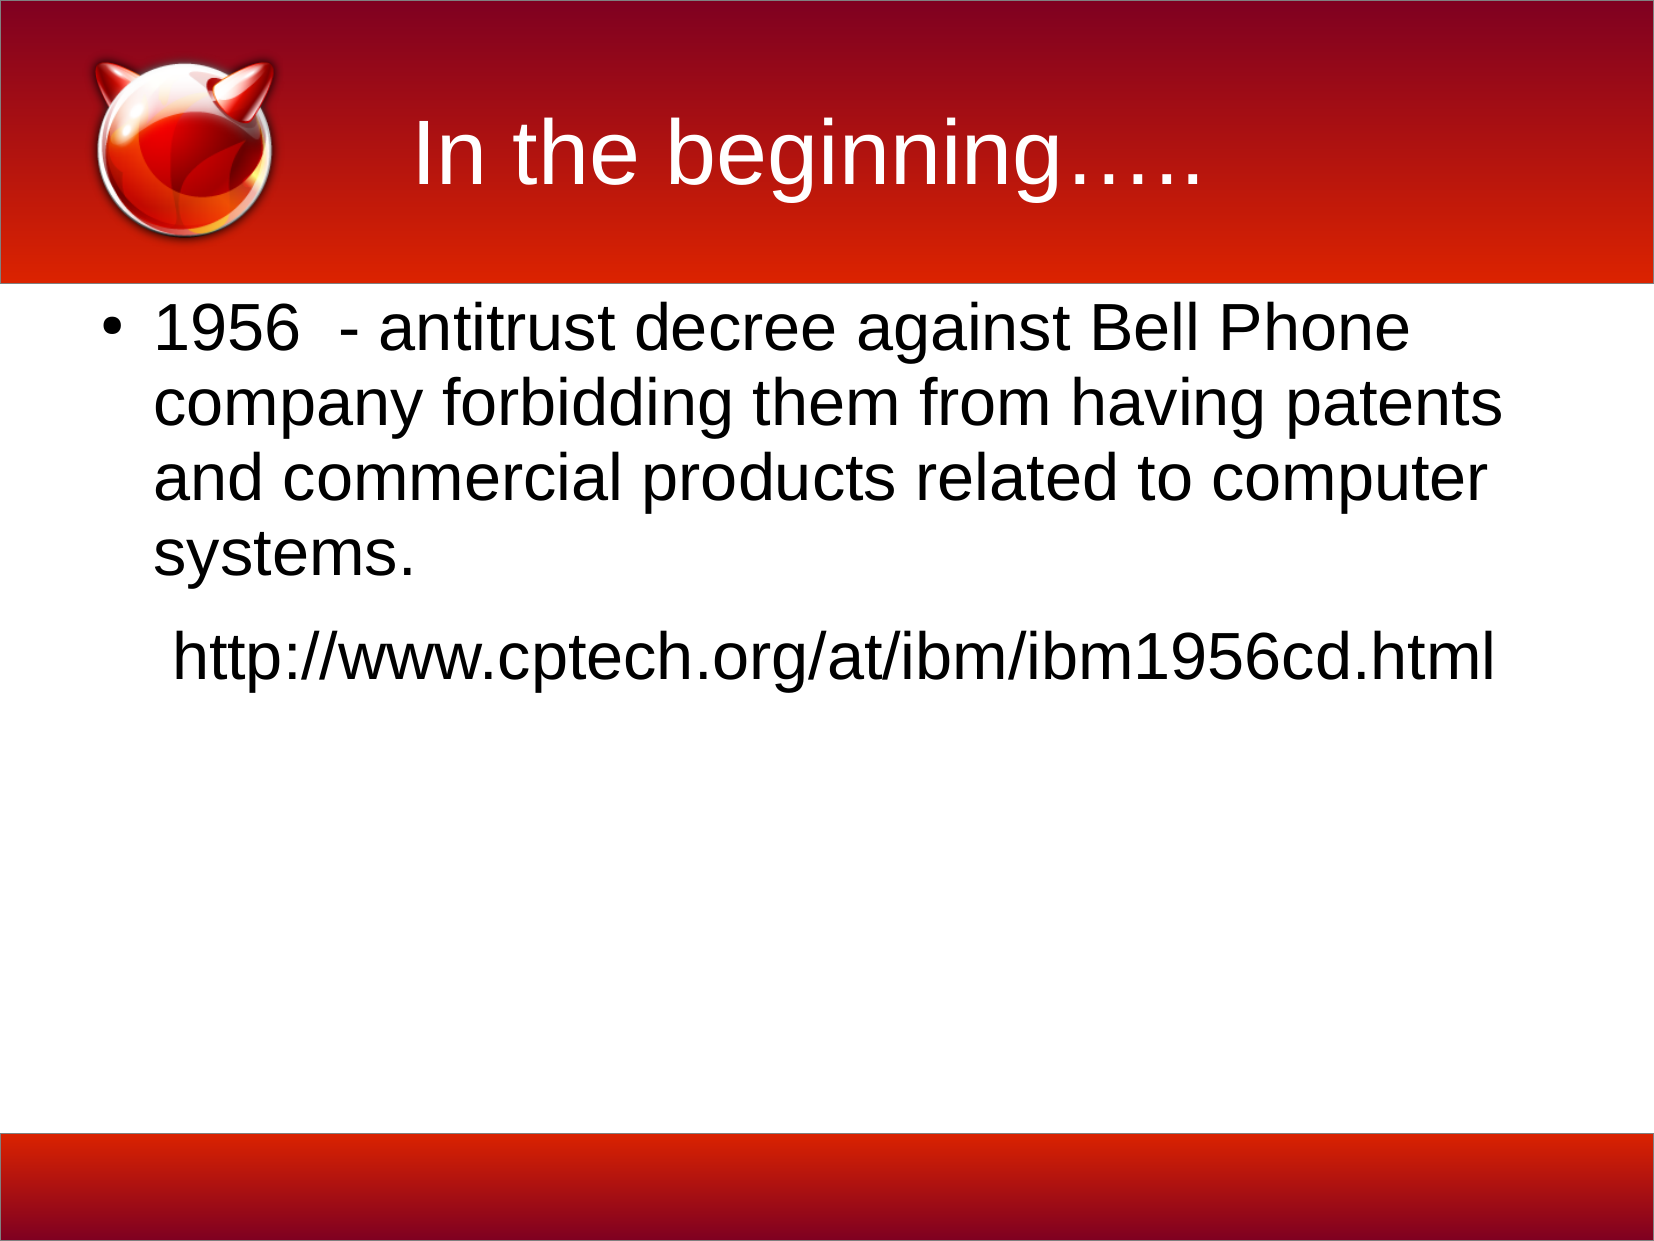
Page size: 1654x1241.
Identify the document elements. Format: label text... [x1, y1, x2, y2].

title In the beginning….. [82, 49, 1536, 257]
list 1956 - antitrust decree against Bell Phone company forbidding them from having patents and commercial products related to computer systems. http://www.cptech.org/at/ibm/ibm1956cd.html [82, 290, 1538, 1010]
